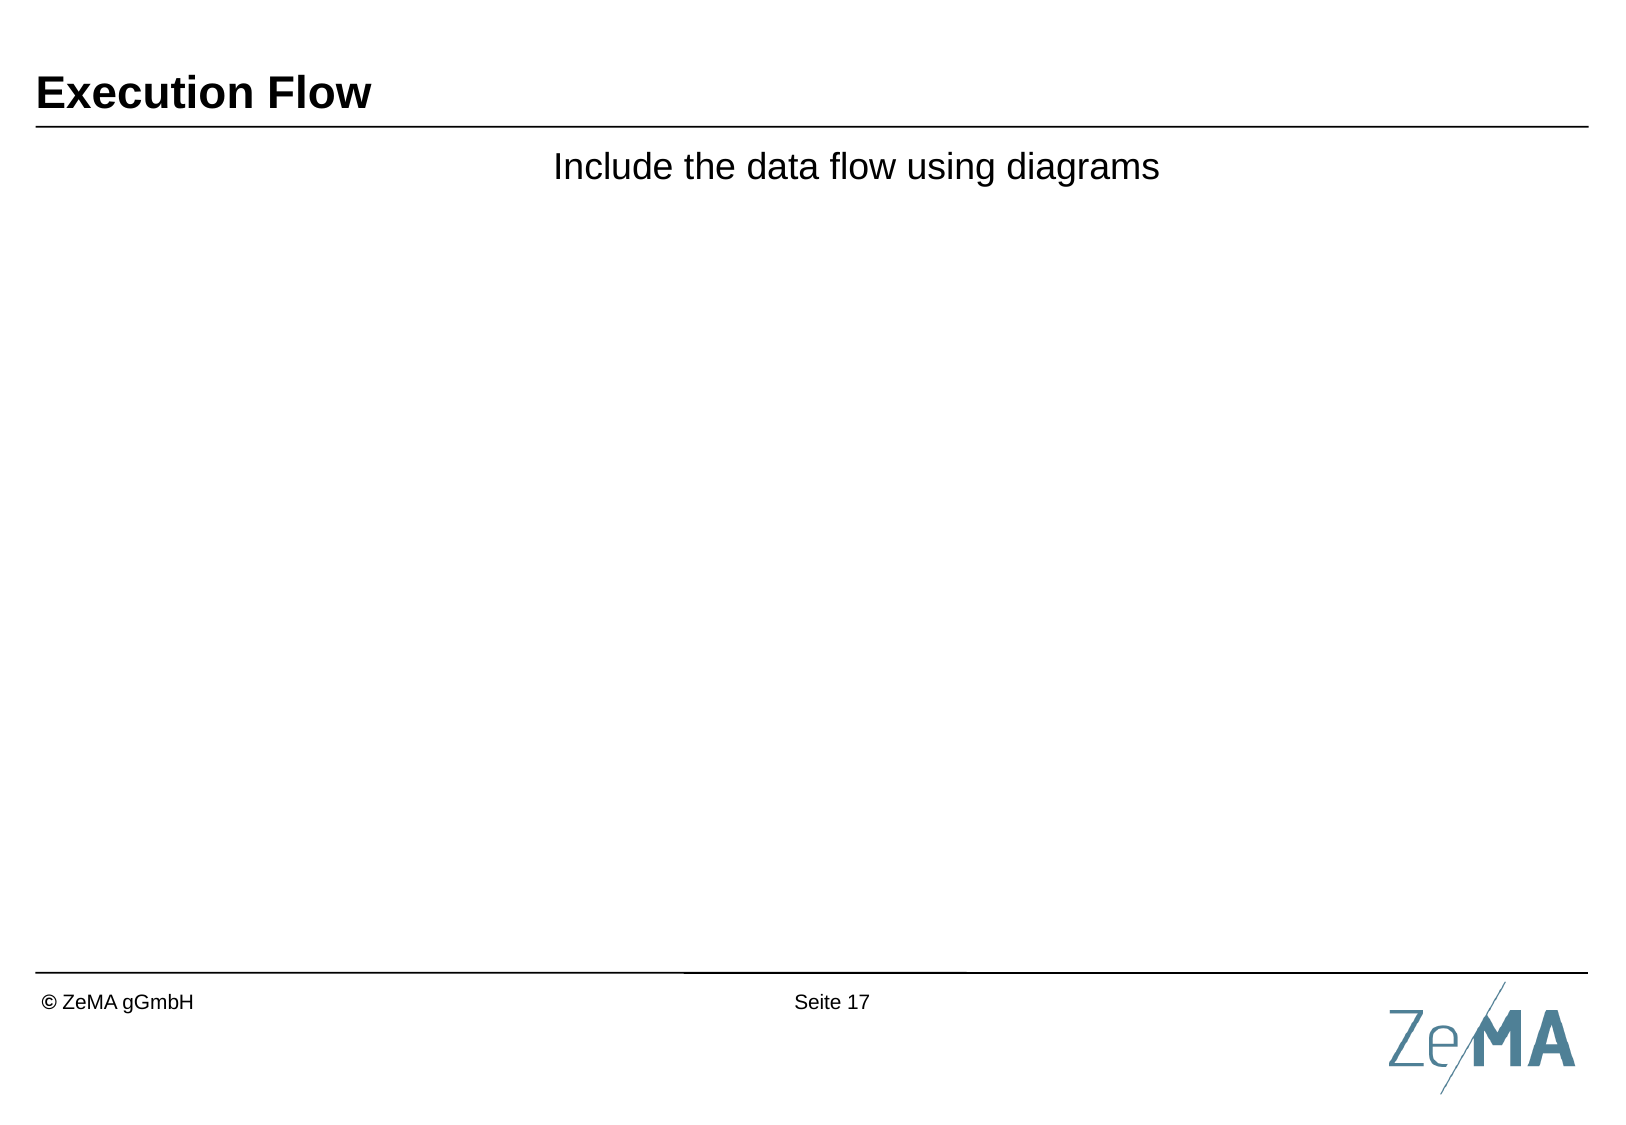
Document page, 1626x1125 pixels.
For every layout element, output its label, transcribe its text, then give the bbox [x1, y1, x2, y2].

picture [1379, 981, 1584, 1095]
title Execution Flow [35, 0, 1589, 118]
list Include the data flow using diagrams [553, 141, 1589, 917]
